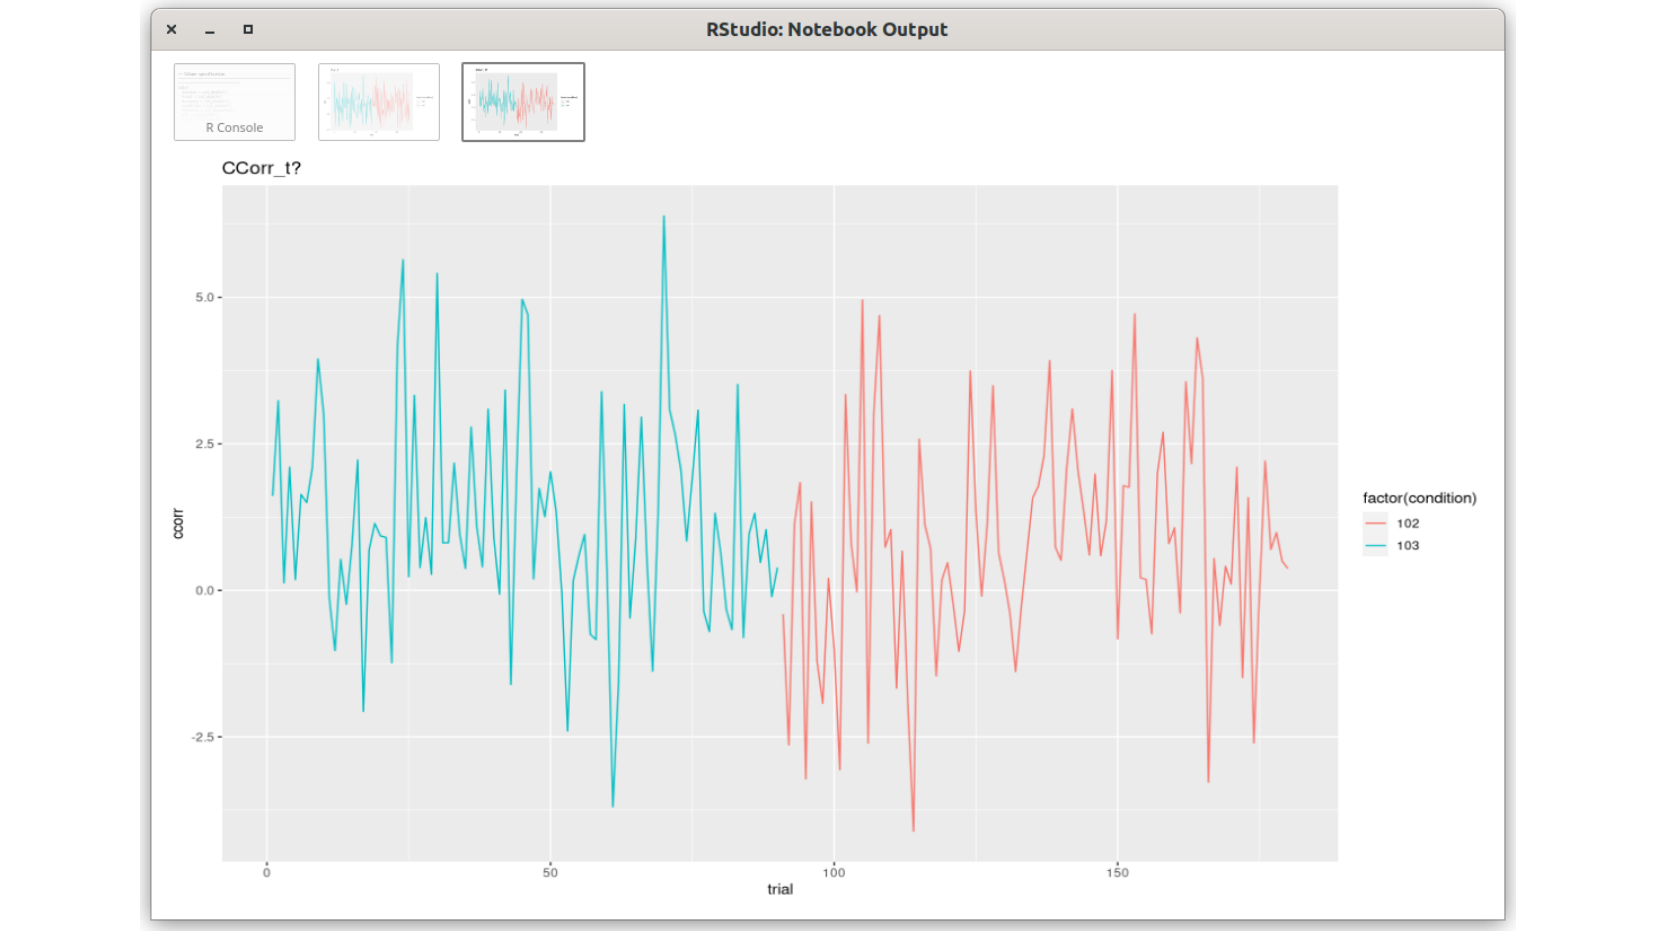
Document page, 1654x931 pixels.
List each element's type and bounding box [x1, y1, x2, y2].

picture [140, 0, 1516, 931]
